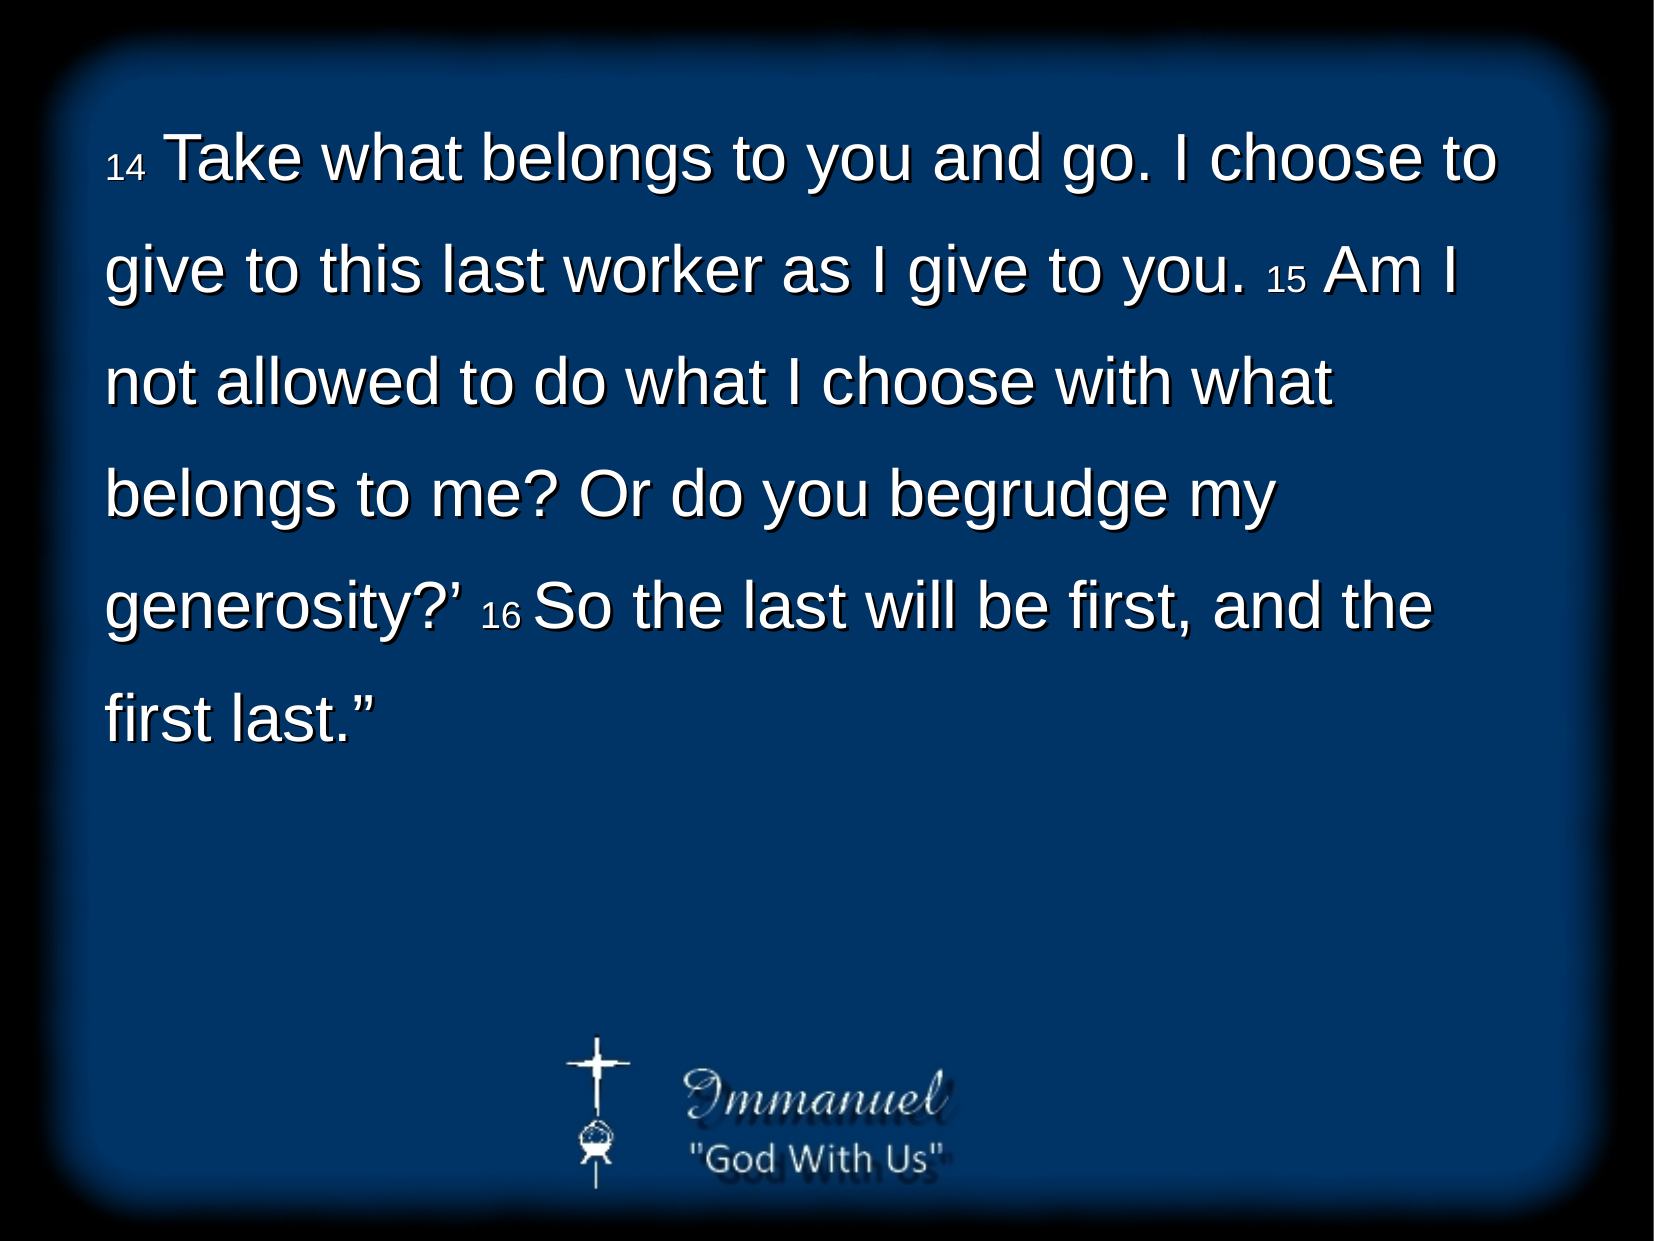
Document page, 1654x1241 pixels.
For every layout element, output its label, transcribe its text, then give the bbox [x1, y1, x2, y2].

text_box 14 Take what belongs to you and go. I choose to give to this last worker as I give to you. 15 Am I not allowed to do what I choose with what belongs to me? Or do you begrudge my generosity?’ 16 So the last will be first, and the first last.” [90, 75, 1576, 726]
picture [0, 0, 1654, 1241]
